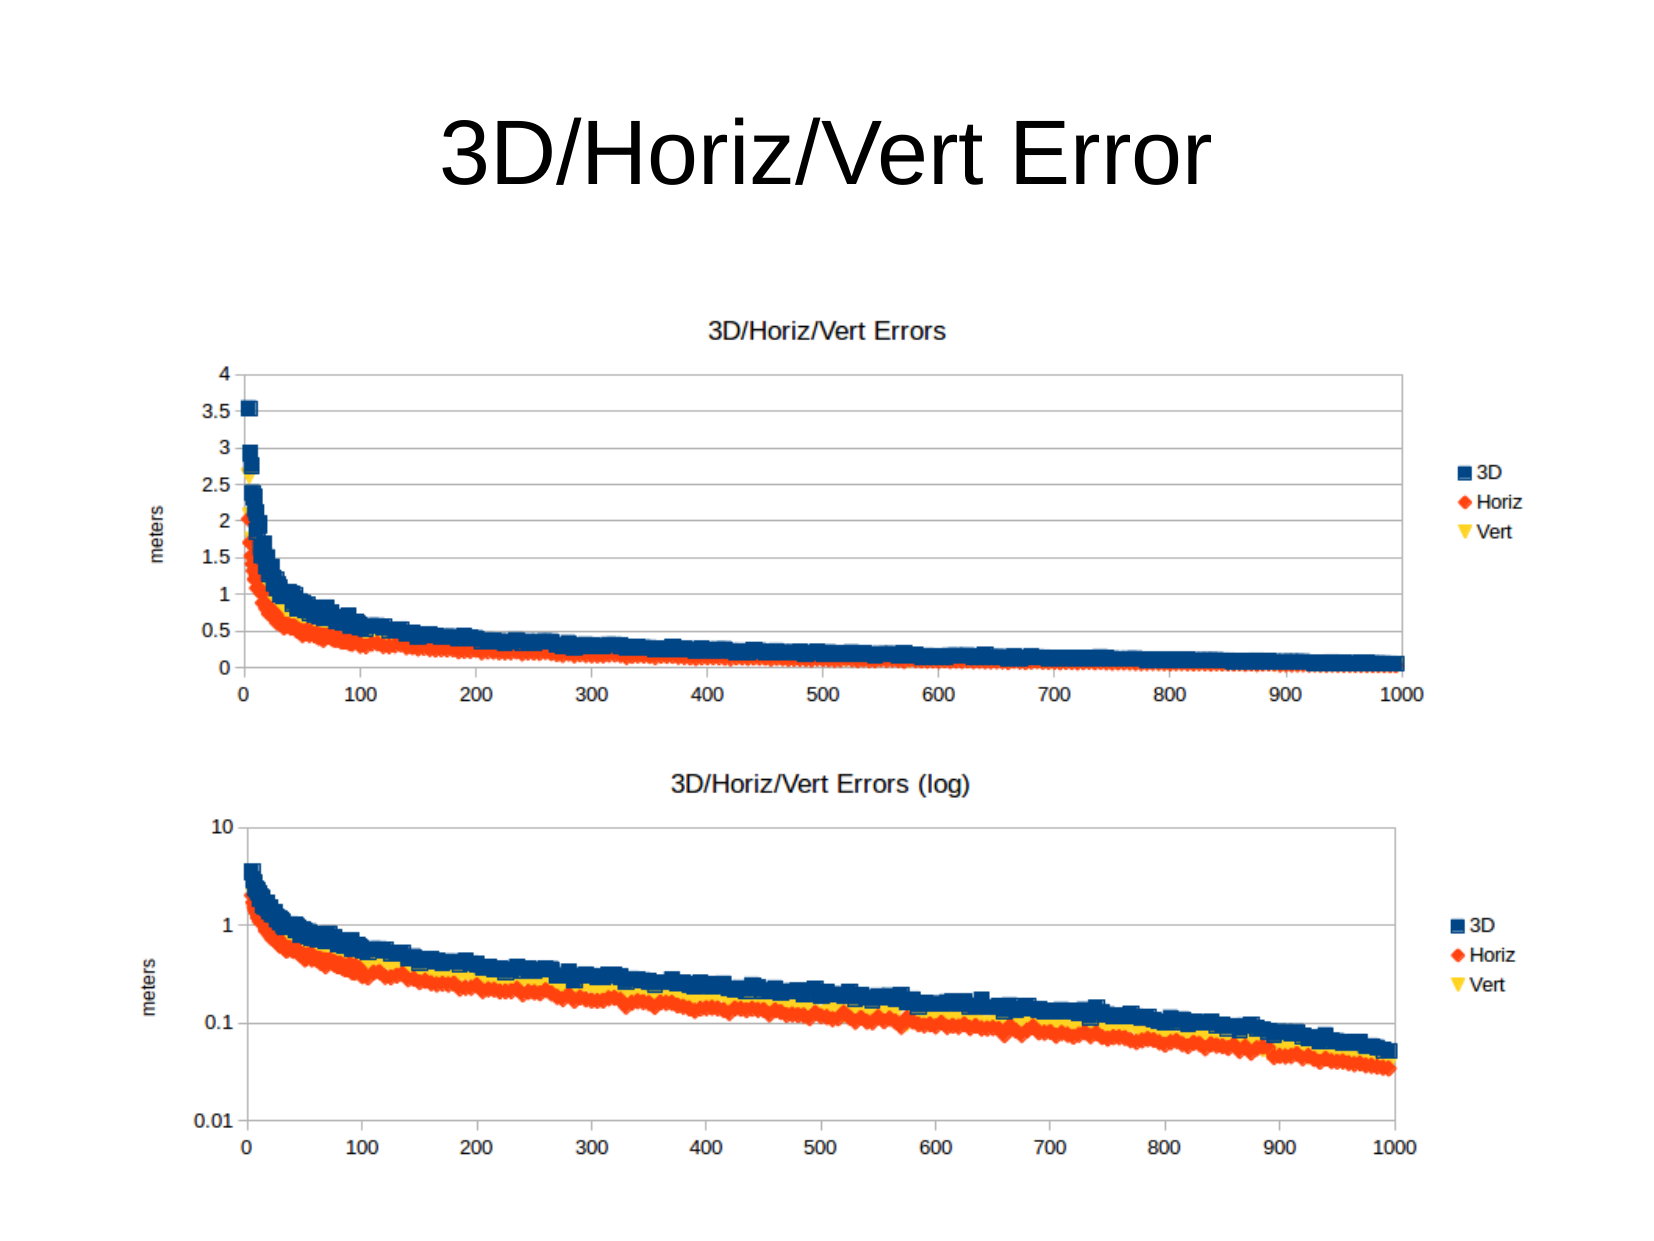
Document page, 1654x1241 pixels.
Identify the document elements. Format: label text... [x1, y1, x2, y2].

picture [113, 290, 1544, 714]
picture [105, 743, 1537, 1167]
title 3D/Horiz/Vert Error [82, 49, 1571, 257]
